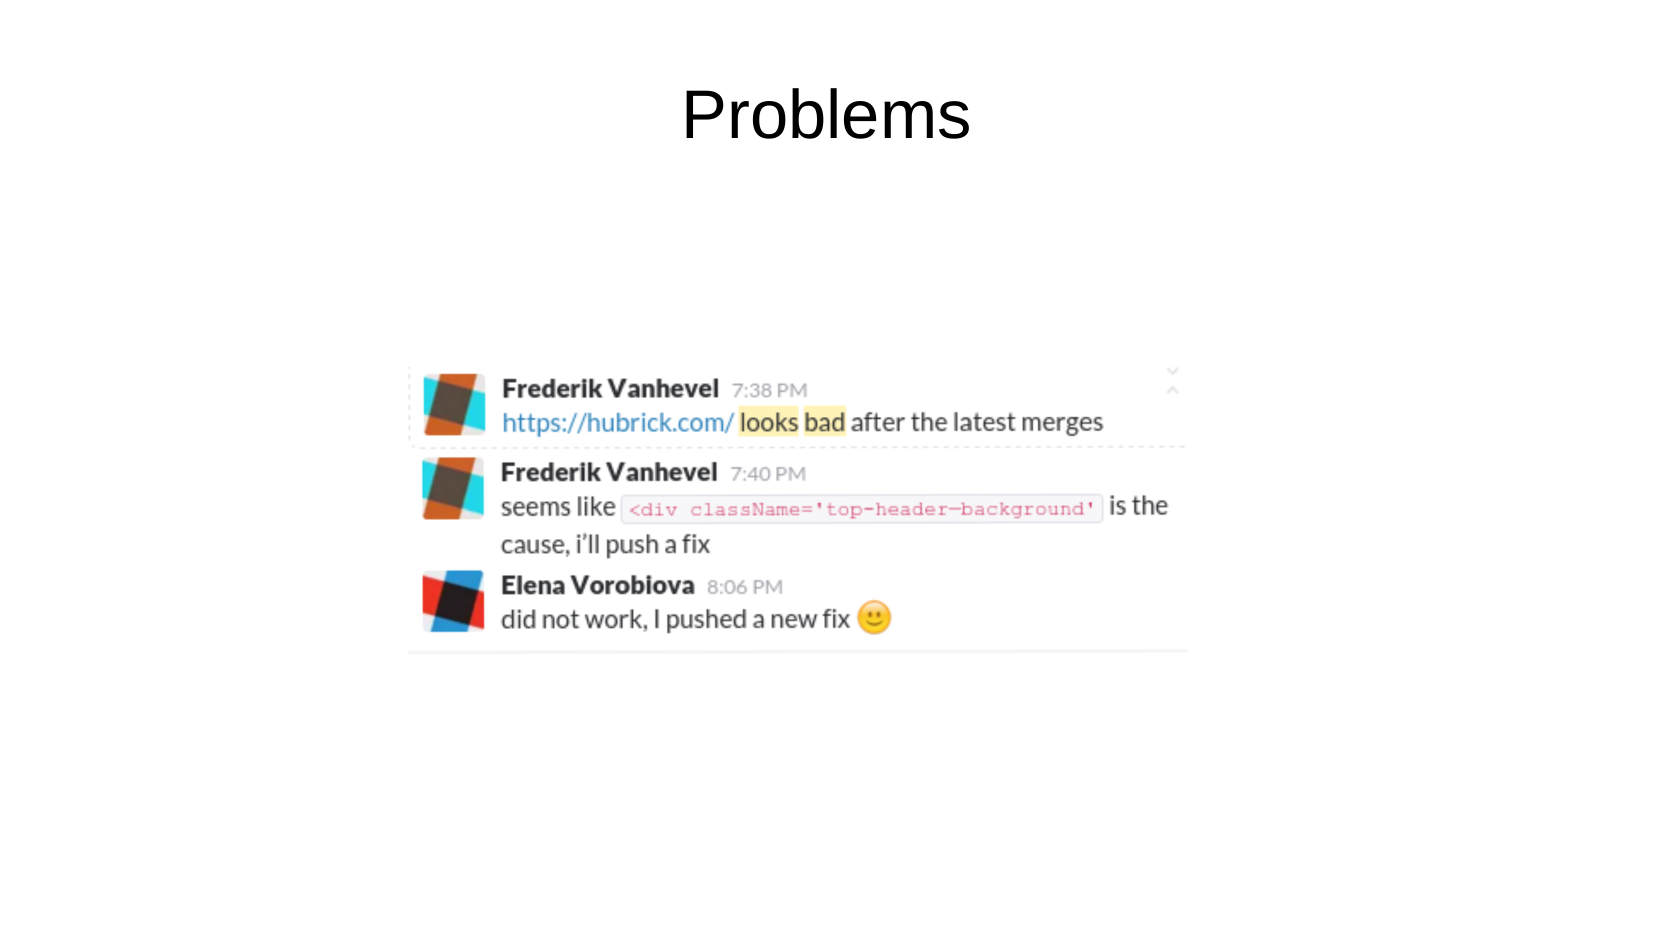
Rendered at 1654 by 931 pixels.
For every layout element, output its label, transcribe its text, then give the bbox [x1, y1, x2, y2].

title Problems [82, 37, 1571, 193]
picture [407, 365, 1188, 667]
